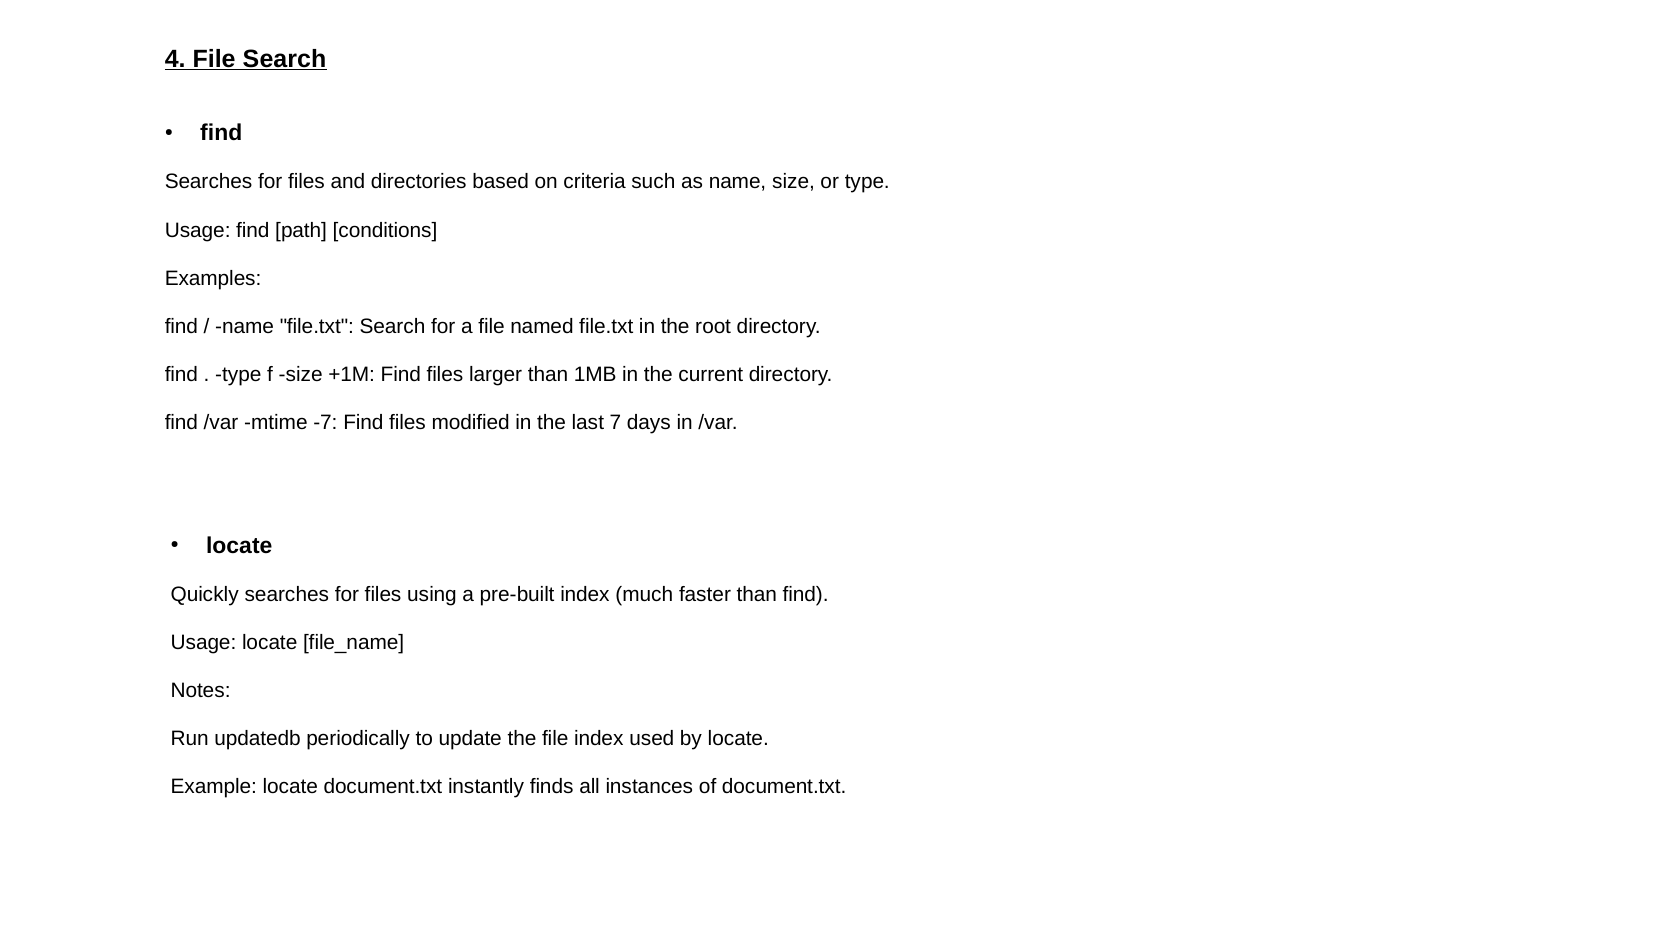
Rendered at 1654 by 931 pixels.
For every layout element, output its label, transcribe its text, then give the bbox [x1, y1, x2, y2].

text_box find Searches for files and directories based on criteria such as name, size, or type. Usage: find [path] [conditions] Examples: find / -name "file.txt": Search for a file named file.txt in the root directory. find . -type f -size +1M: Find files larger than 1MB in the current directory. find /var -mtime -7: Find files modified in the last 7 days in /var. [150, 112, 906, 486]
text_box 4. File Search [150, 37, 341, 81]
text_box locate Quickly searches for files using a pre-built index (much faster than find). Usage: locate [file_name] Notes: Run updatedb periodically to update the file index used by locate. Example: locate document.txt instantly finds all instances of document.txt. [155, 525, 863, 850]
